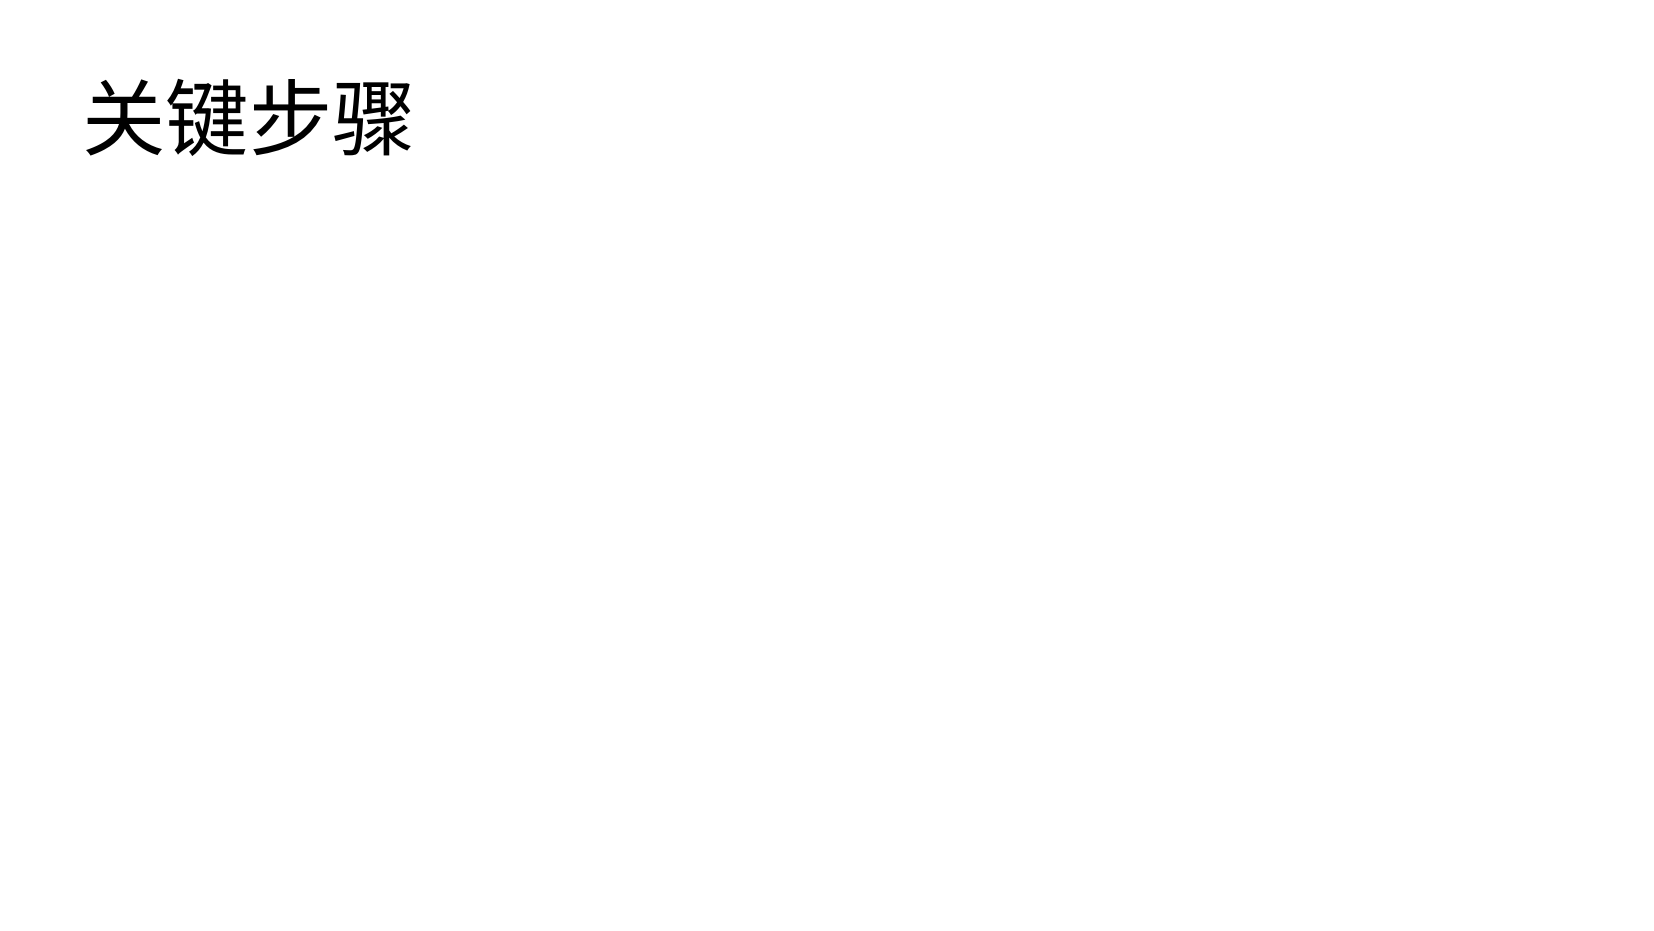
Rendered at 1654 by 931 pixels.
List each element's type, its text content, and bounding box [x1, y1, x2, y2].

title 关键步骤 [82, 37, 1571, 189]
